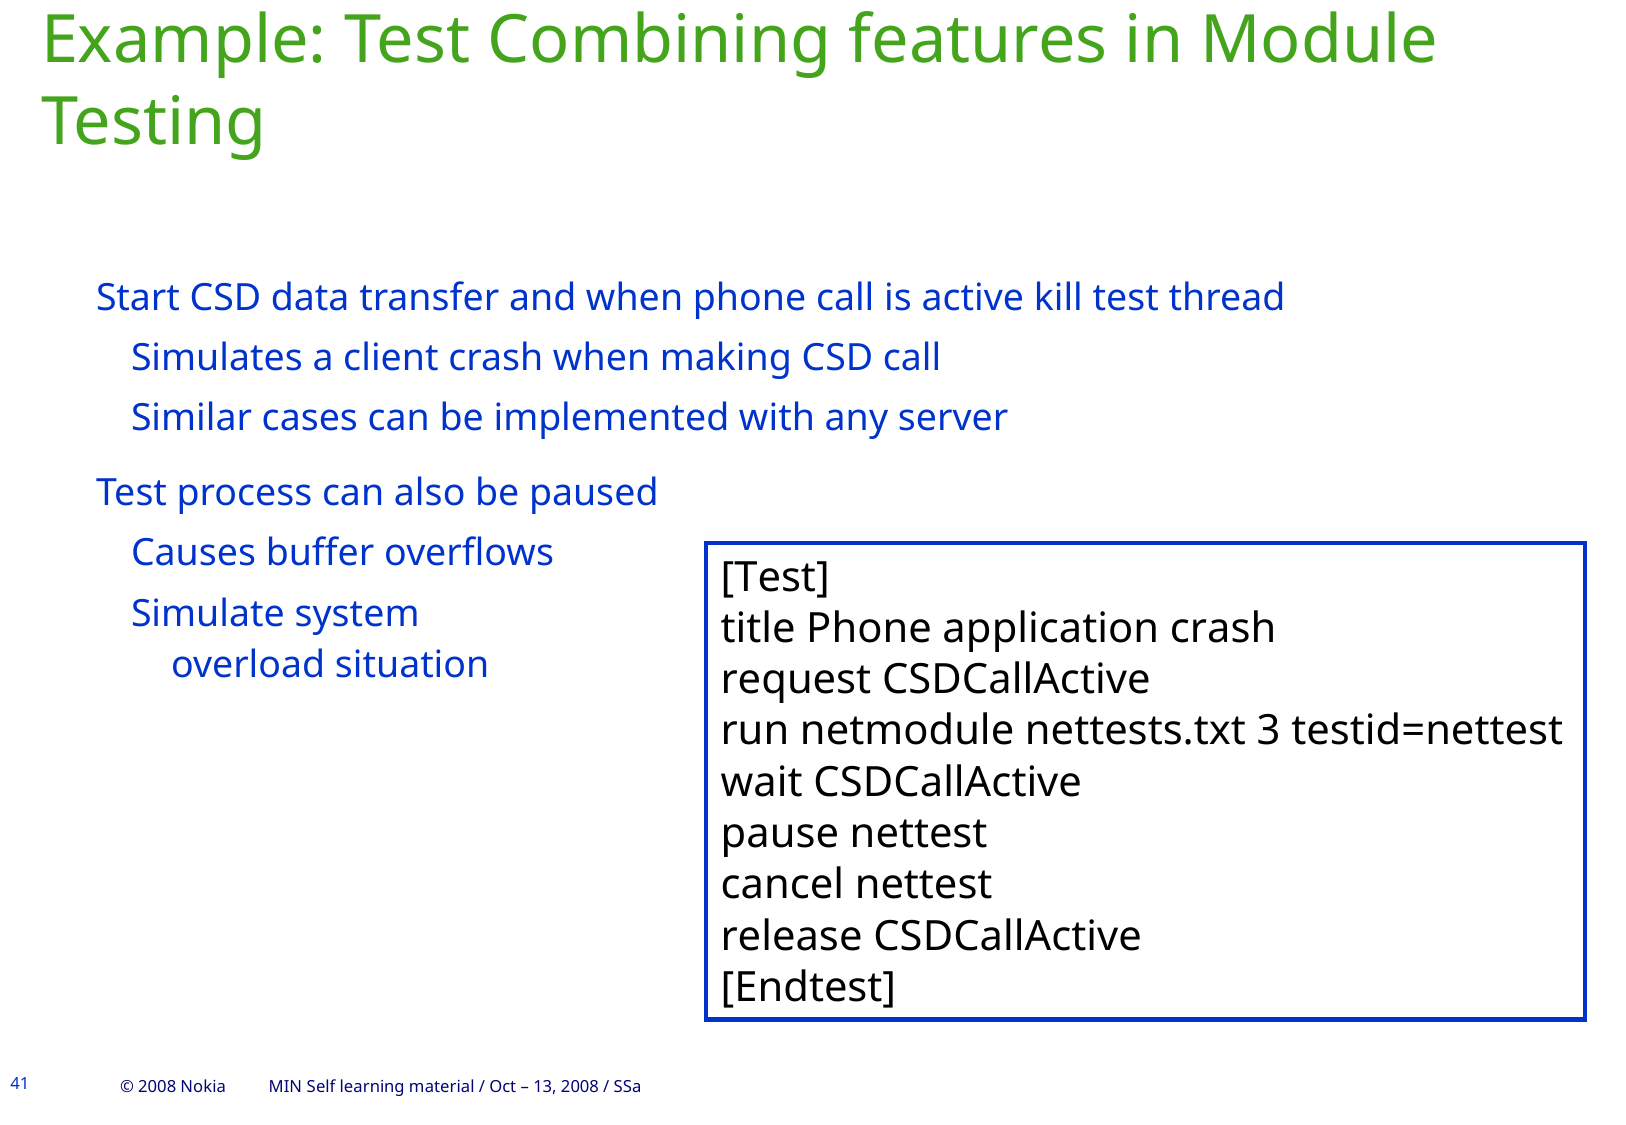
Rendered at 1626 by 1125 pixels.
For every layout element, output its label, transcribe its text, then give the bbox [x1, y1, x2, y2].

text_box [Test] title Phone application crash request CSDCallActive run netmodule nettests.txt 3 testid=nettest wait CSDCallActive pause nettest cancel nettest release CSDCallActive [Endtest] [705, 542, 1585, 1020]
title Example: Test Combining features in Module Testing [41, 0, 1504, 174]
list Start CSD data transfer and when phone call is active kill test thread Simulates a client crash when making CSD call Similar cases can be implemented with any server Test process can also be paused Causes buffer overflows Simulate system overload situation [81, 262, 1544, 1006]
